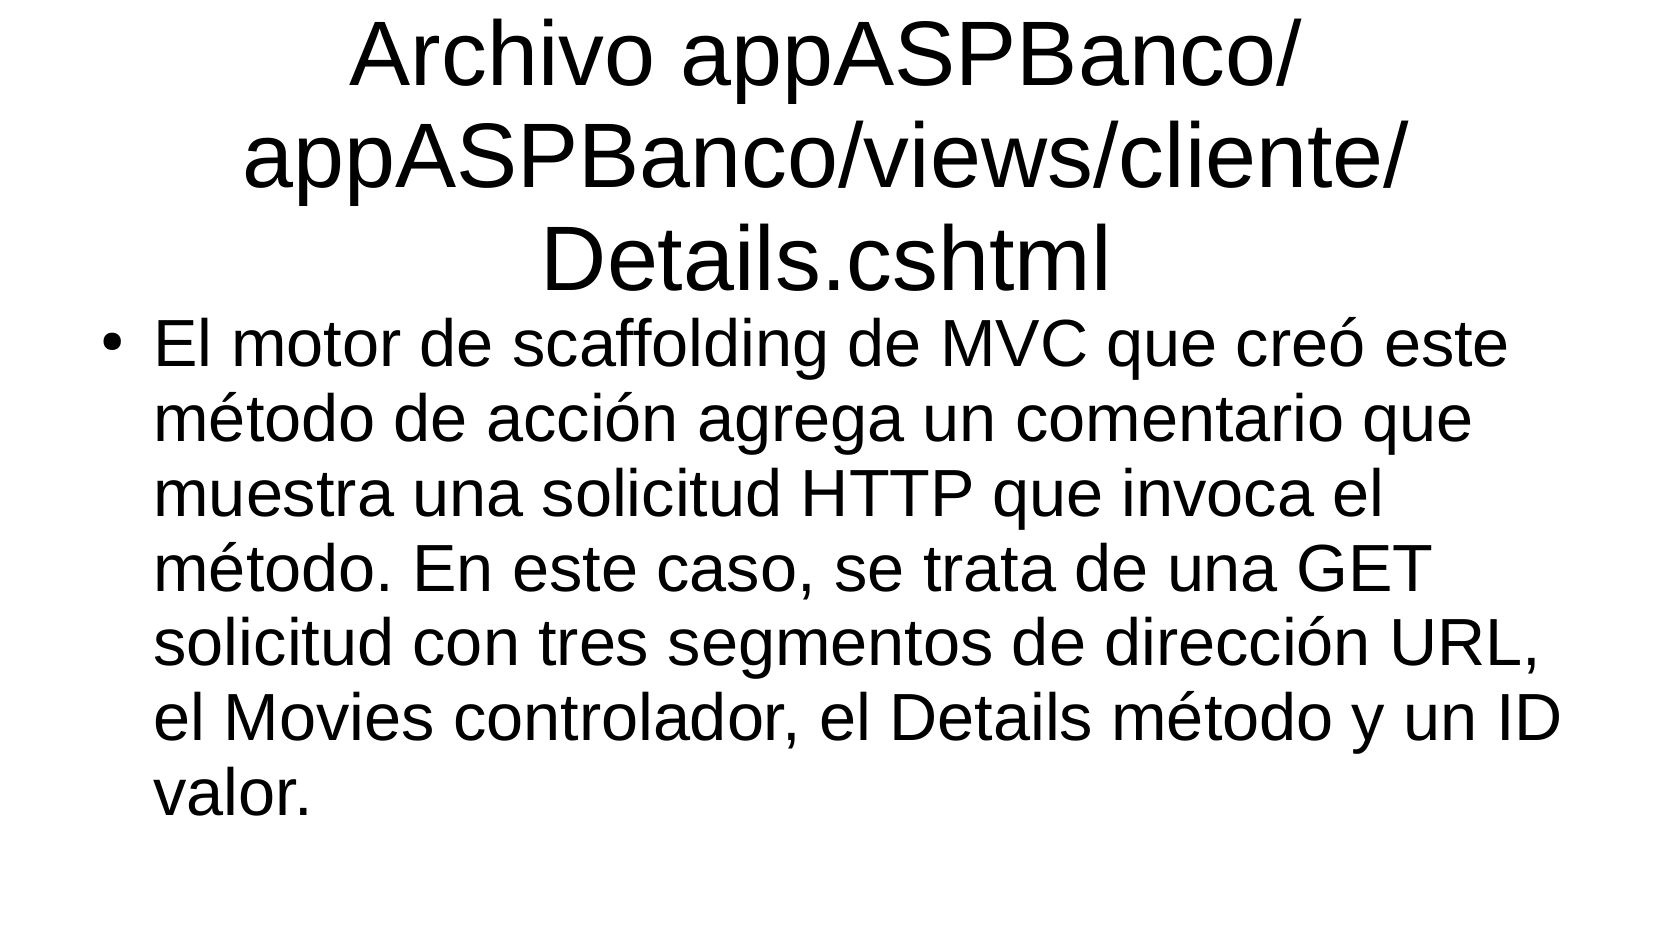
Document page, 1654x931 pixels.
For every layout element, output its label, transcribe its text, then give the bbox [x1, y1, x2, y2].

title Archivo appASPBanco/ appASPBanco/views/cliente/ Details.cshtml [82, 2, 1571, 306]
list El motor de scaffolding de MVC que creó este método de acción agrega un comentario que muestra una solicitud HTTP que invoca el método. En este caso, se trata de una GET solicitud con tres segmentos de dirección URL, el Movies controlador, el Details método y un ID valor. [82, 306, 1571, 846]
